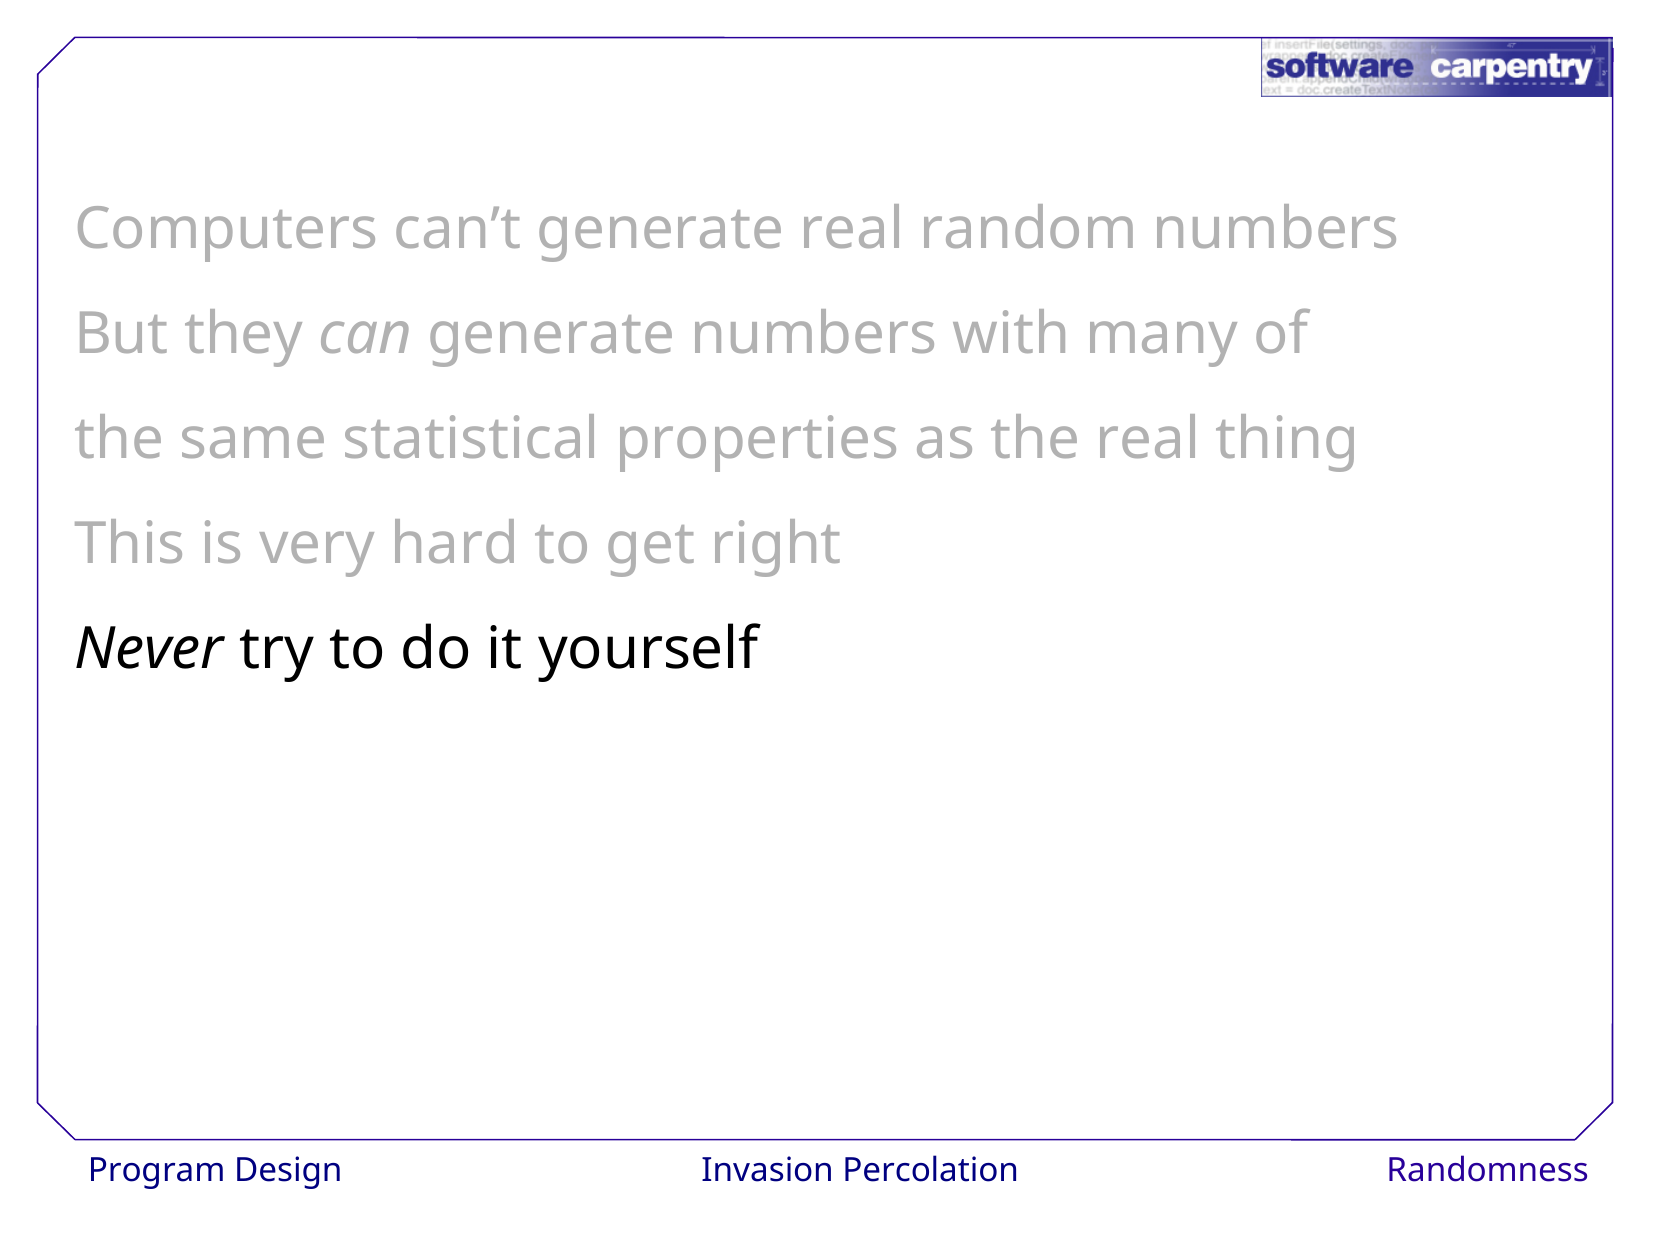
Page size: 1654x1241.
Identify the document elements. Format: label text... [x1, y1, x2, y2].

text_box Computers can’t generate real random numbers But they can generate numbers with many of the same statistical properties as the real thing This is very hard to get right Never try to do it yourself [59, 147, 1565, 688]
picture [1261, 39, 1613, 97]
